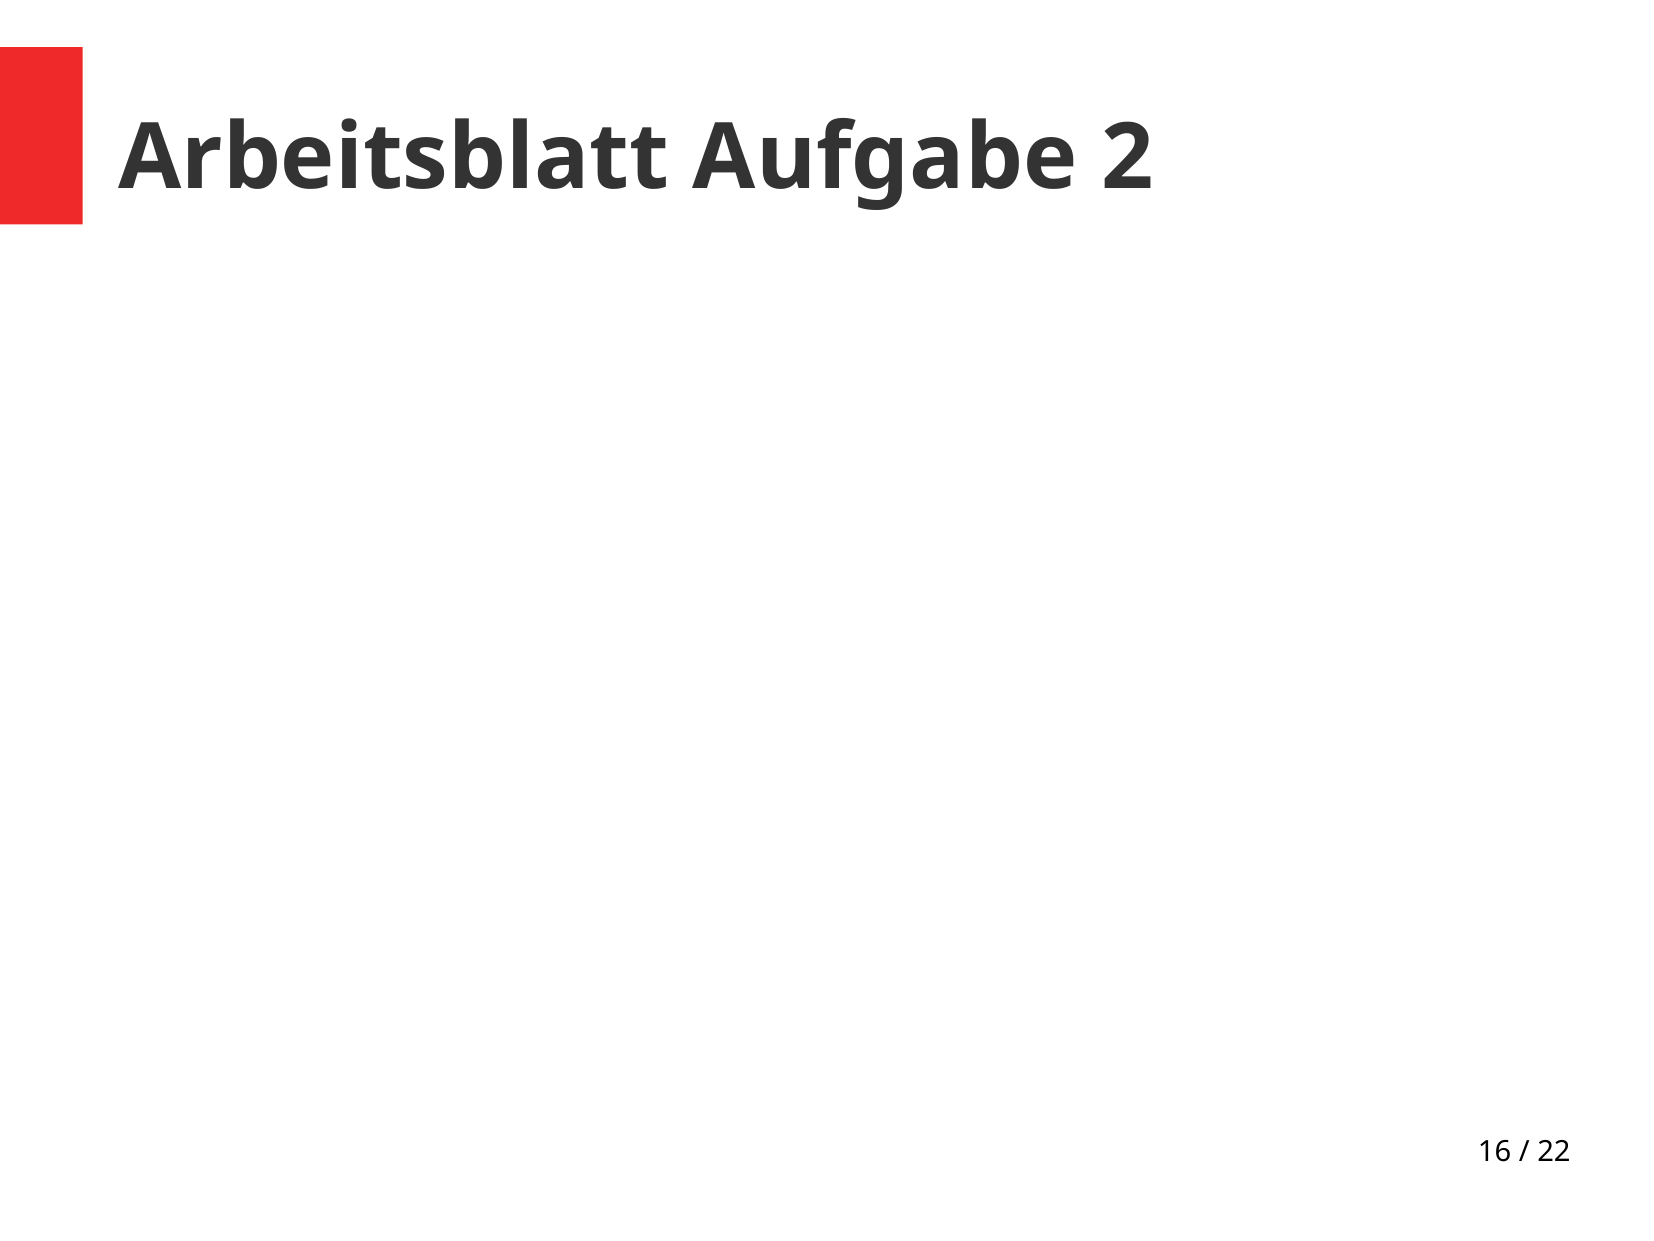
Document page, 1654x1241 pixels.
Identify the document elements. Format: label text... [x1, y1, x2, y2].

title Arbeitsblatt Aufgabe 2 [118, 49, 1571, 257]
